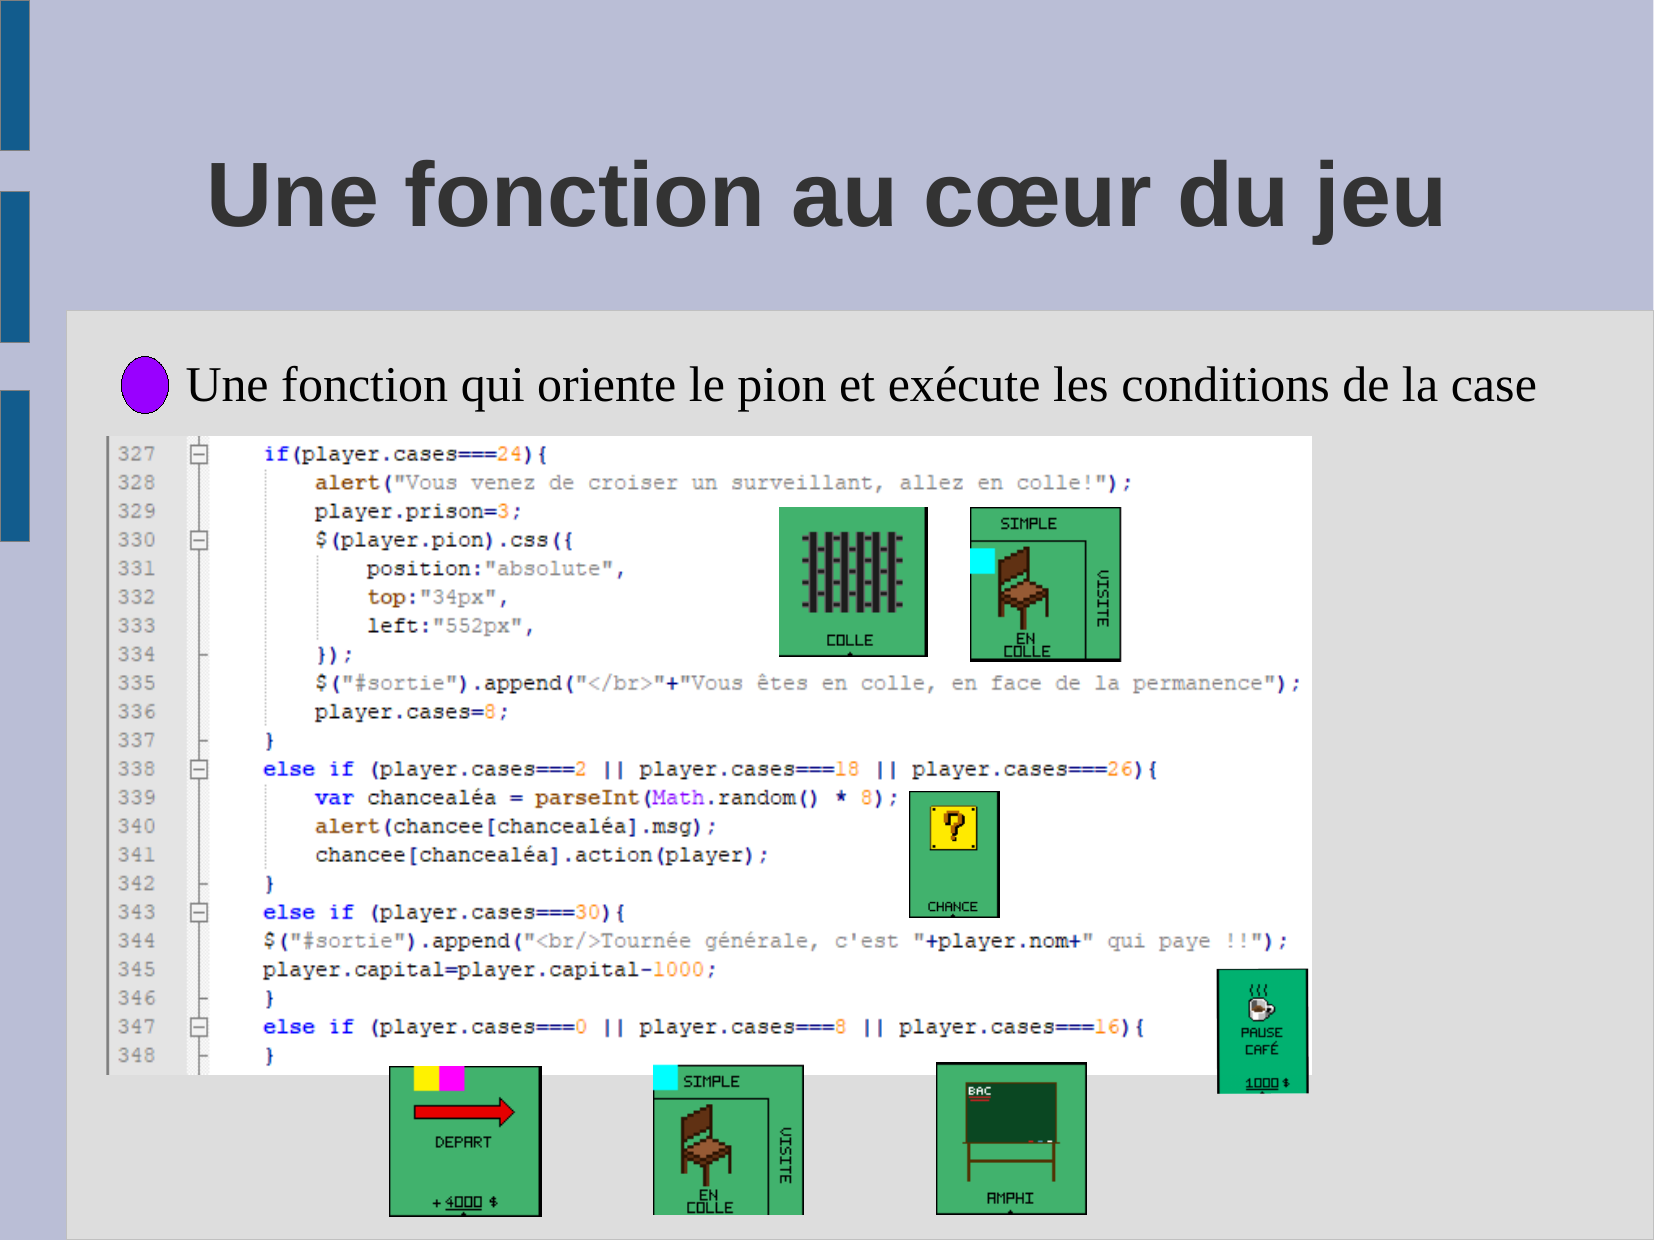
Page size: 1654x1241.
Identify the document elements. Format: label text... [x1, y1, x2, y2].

title Une fonction au cœur du jeu [121, 90, 1534, 298]
text_box [121, 356, 169, 414]
picture [106, 436, 1312, 1217]
text_box Une fonction qui oriente le pion et exécute les conditions de la case [185, 357, 1538, 526]
